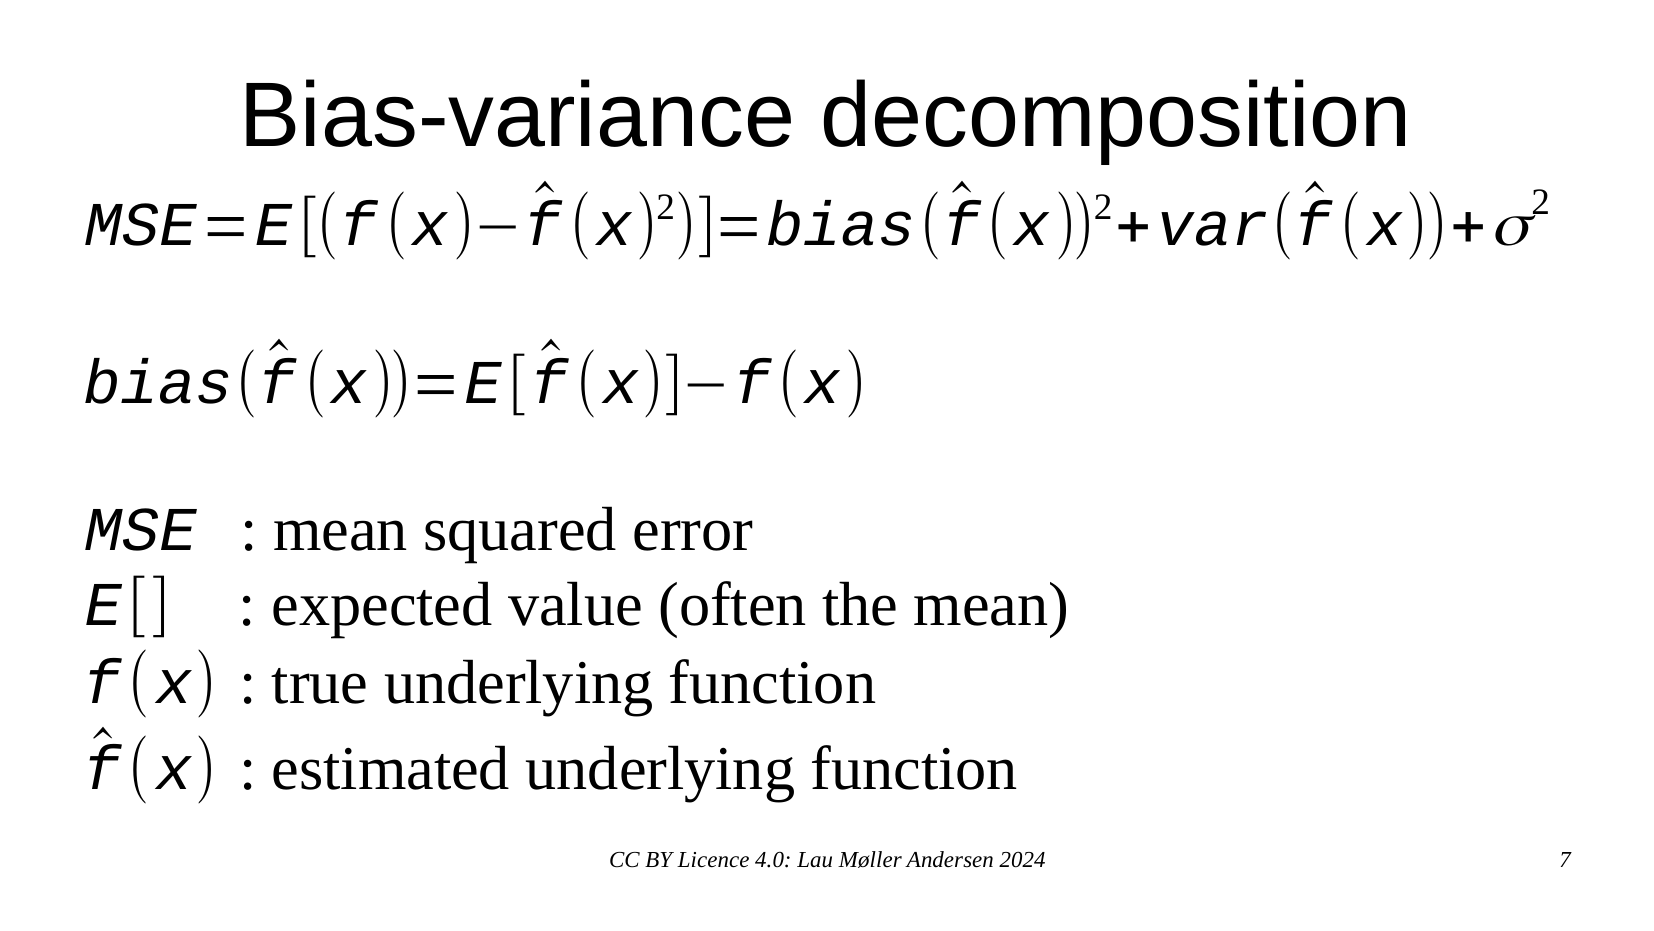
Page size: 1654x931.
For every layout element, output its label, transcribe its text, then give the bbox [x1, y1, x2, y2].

chart [76, 178, 1571, 880]
title Bias-variance decomposition [82, 37, 1571, 193]
